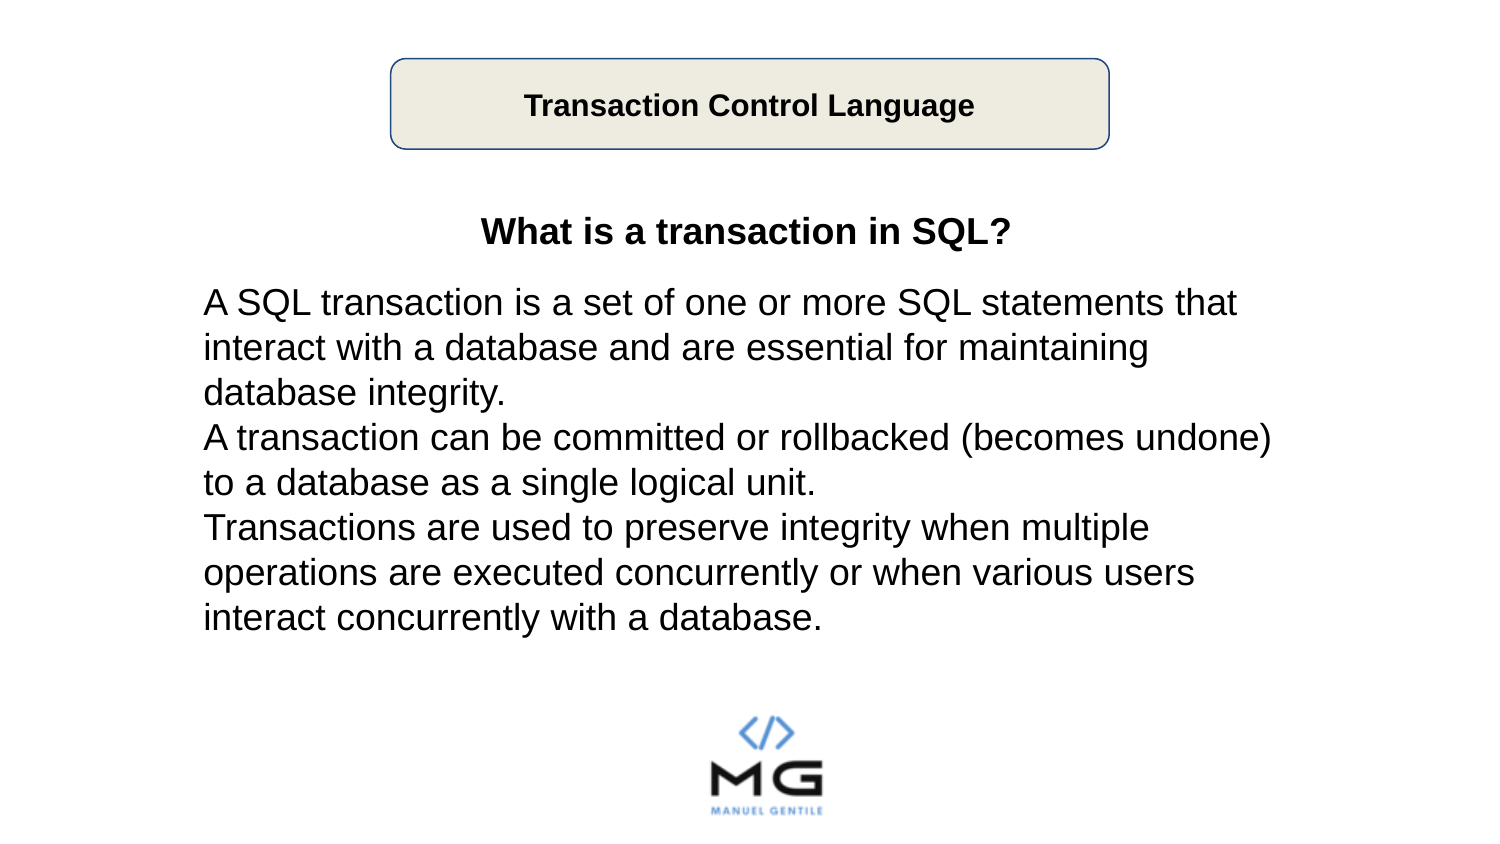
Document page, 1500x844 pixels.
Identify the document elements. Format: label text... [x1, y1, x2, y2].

text_box What is a transaction in SQL? [465, 192, 1035, 257]
text_box Transaction Control Language [390, 58, 1110, 150]
text_box A SQL transaction is a set of one or more SQL statements that interact with a database and are essential for maintaining database integrity. A transaction can be committed or rollbacked (becomes undone) to a database as a single logical unit. Transactions are used to preserve integrity when multiple operations are executed concurrently or when various users interact concurrently with a database. [188, 263, 1312, 647]
picture [688, 687, 846, 844]
